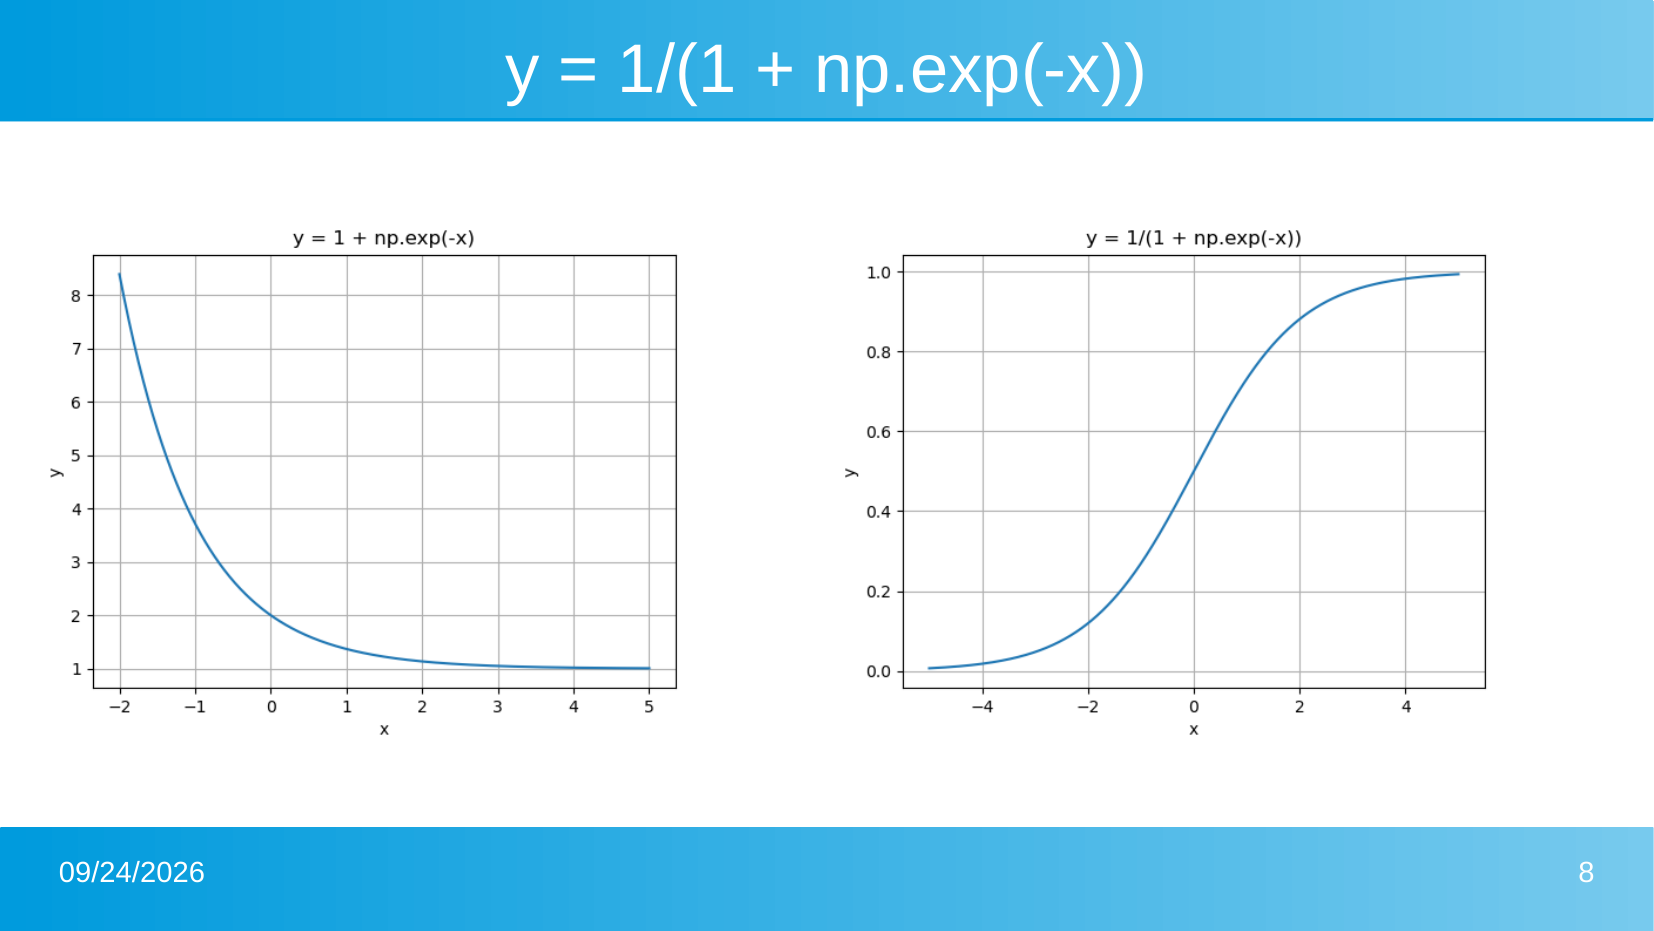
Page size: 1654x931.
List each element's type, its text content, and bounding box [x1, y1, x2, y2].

picture [809, 187, 1560, 751]
title y = 1/(1 + np.exp(-x)) [59, 29, 1595, 108]
picture [0, 187, 751, 751]
